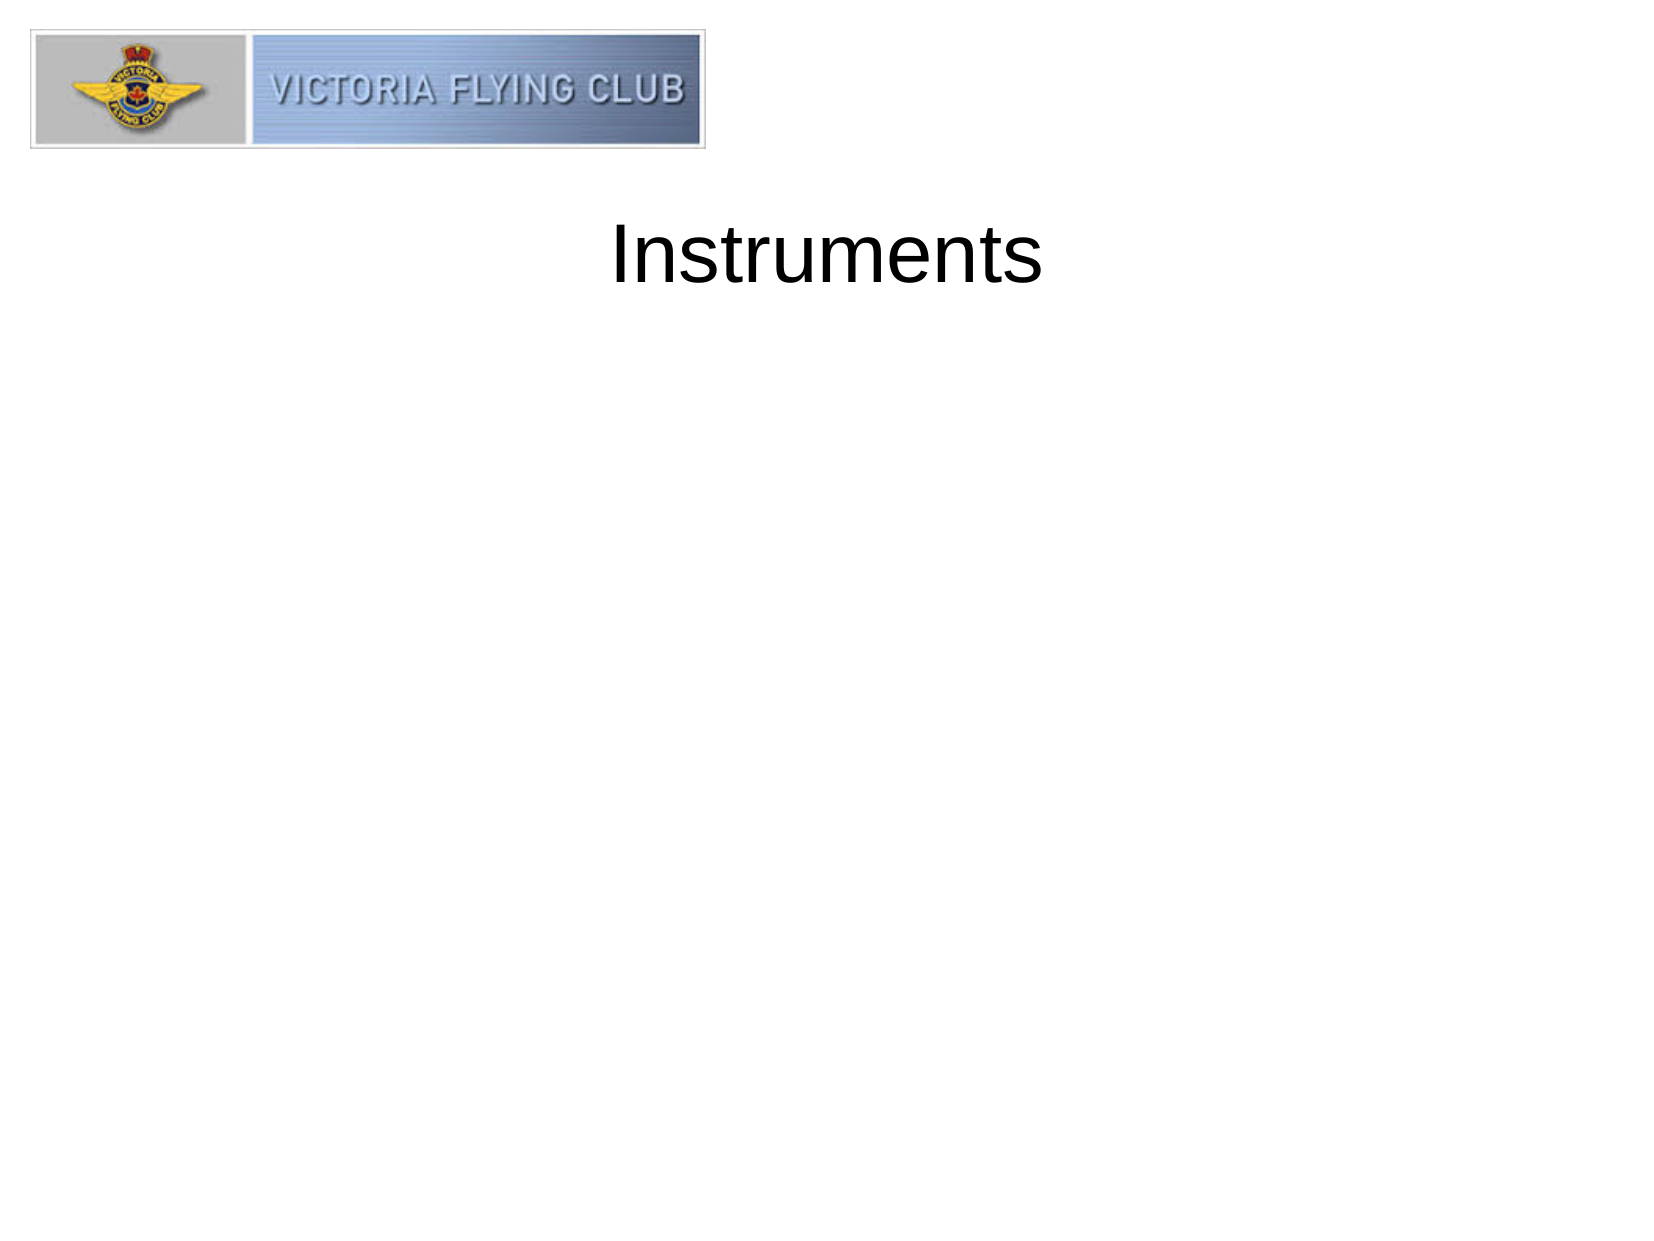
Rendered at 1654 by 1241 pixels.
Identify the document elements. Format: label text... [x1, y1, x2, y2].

picture [30, 29, 706, 149]
title Instruments [82, 150, 1571, 358]
